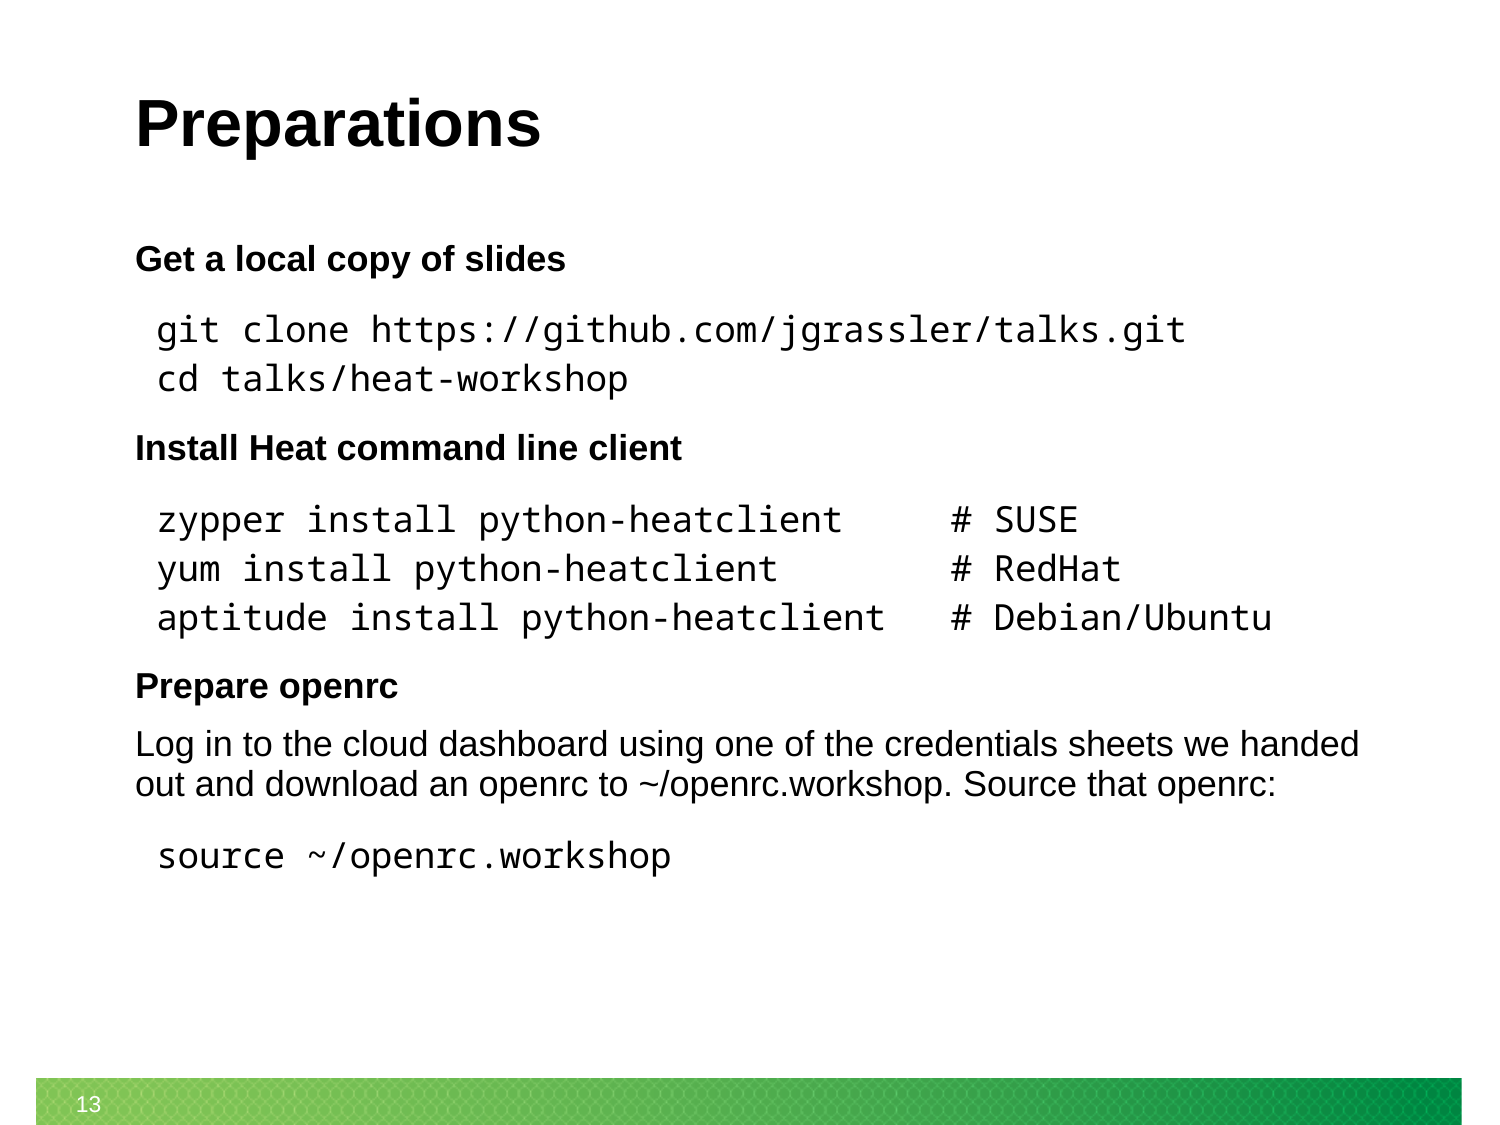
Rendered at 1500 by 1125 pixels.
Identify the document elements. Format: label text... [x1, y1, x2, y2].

title Preparations [135, 41, 1372, 204]
picture [36, 1078, 1462, 1125]
list Get a local copy of slides git clone https://github.com/jgrassler/talks.git cd talks/heat-workshop Install Heat command line client zypper install python-heatclient # SUSE yum install python-heatclient # RedHat aptitude install python-heatclient # Debian/Ubuntu Prepare openrc Log in to the cloud dashboard using one of the credentials sheets we handed out and download an openrc to ~/openrc.workshop. Source that openrc: source ~/openrc.workshop [135, 238, 1372, 892]
